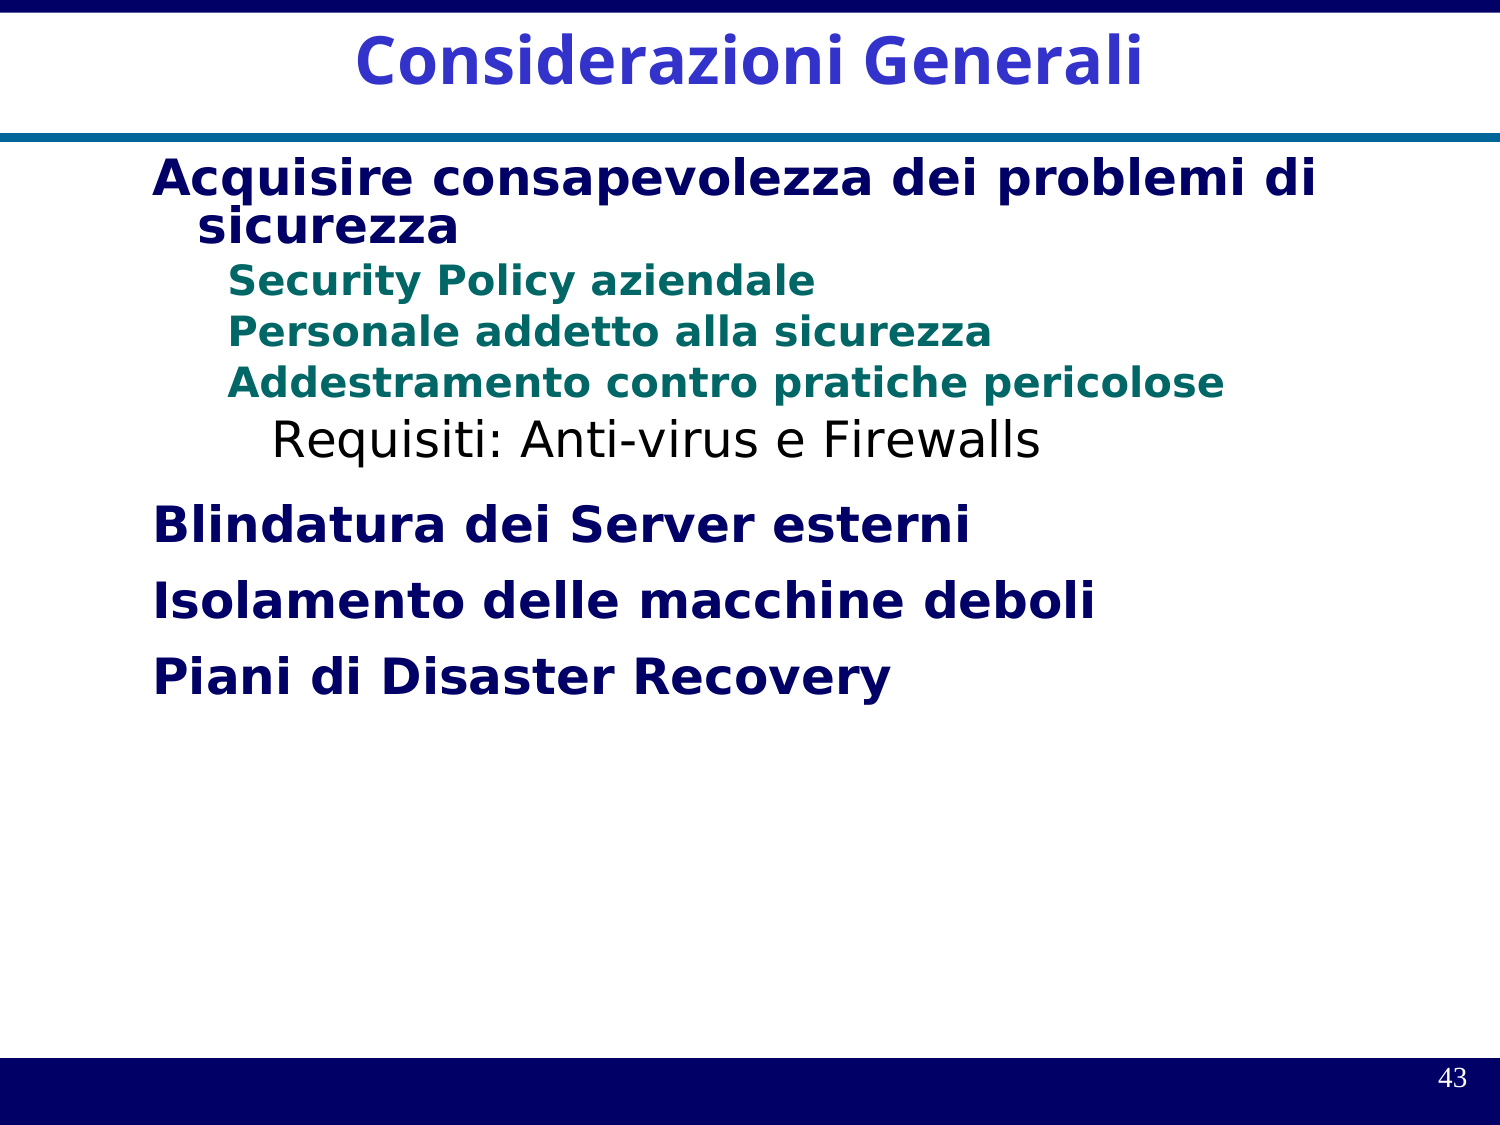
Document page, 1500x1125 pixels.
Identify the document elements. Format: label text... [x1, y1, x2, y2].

text_box Acquisire consapevolezza dei problemi di sicurezza Security Policy aziendale Personale addetto alla sicurezza Addestramento contro pratiche pericolose Requisiti: Anti-virus e Firewalls Blindatura dei Server esterni Isolamento delle macchine deboli Piani di Disaster Recovery [62, 150, 1438, 810]
text_box Considerazioni Generali [62, 15, 1438, 110]
